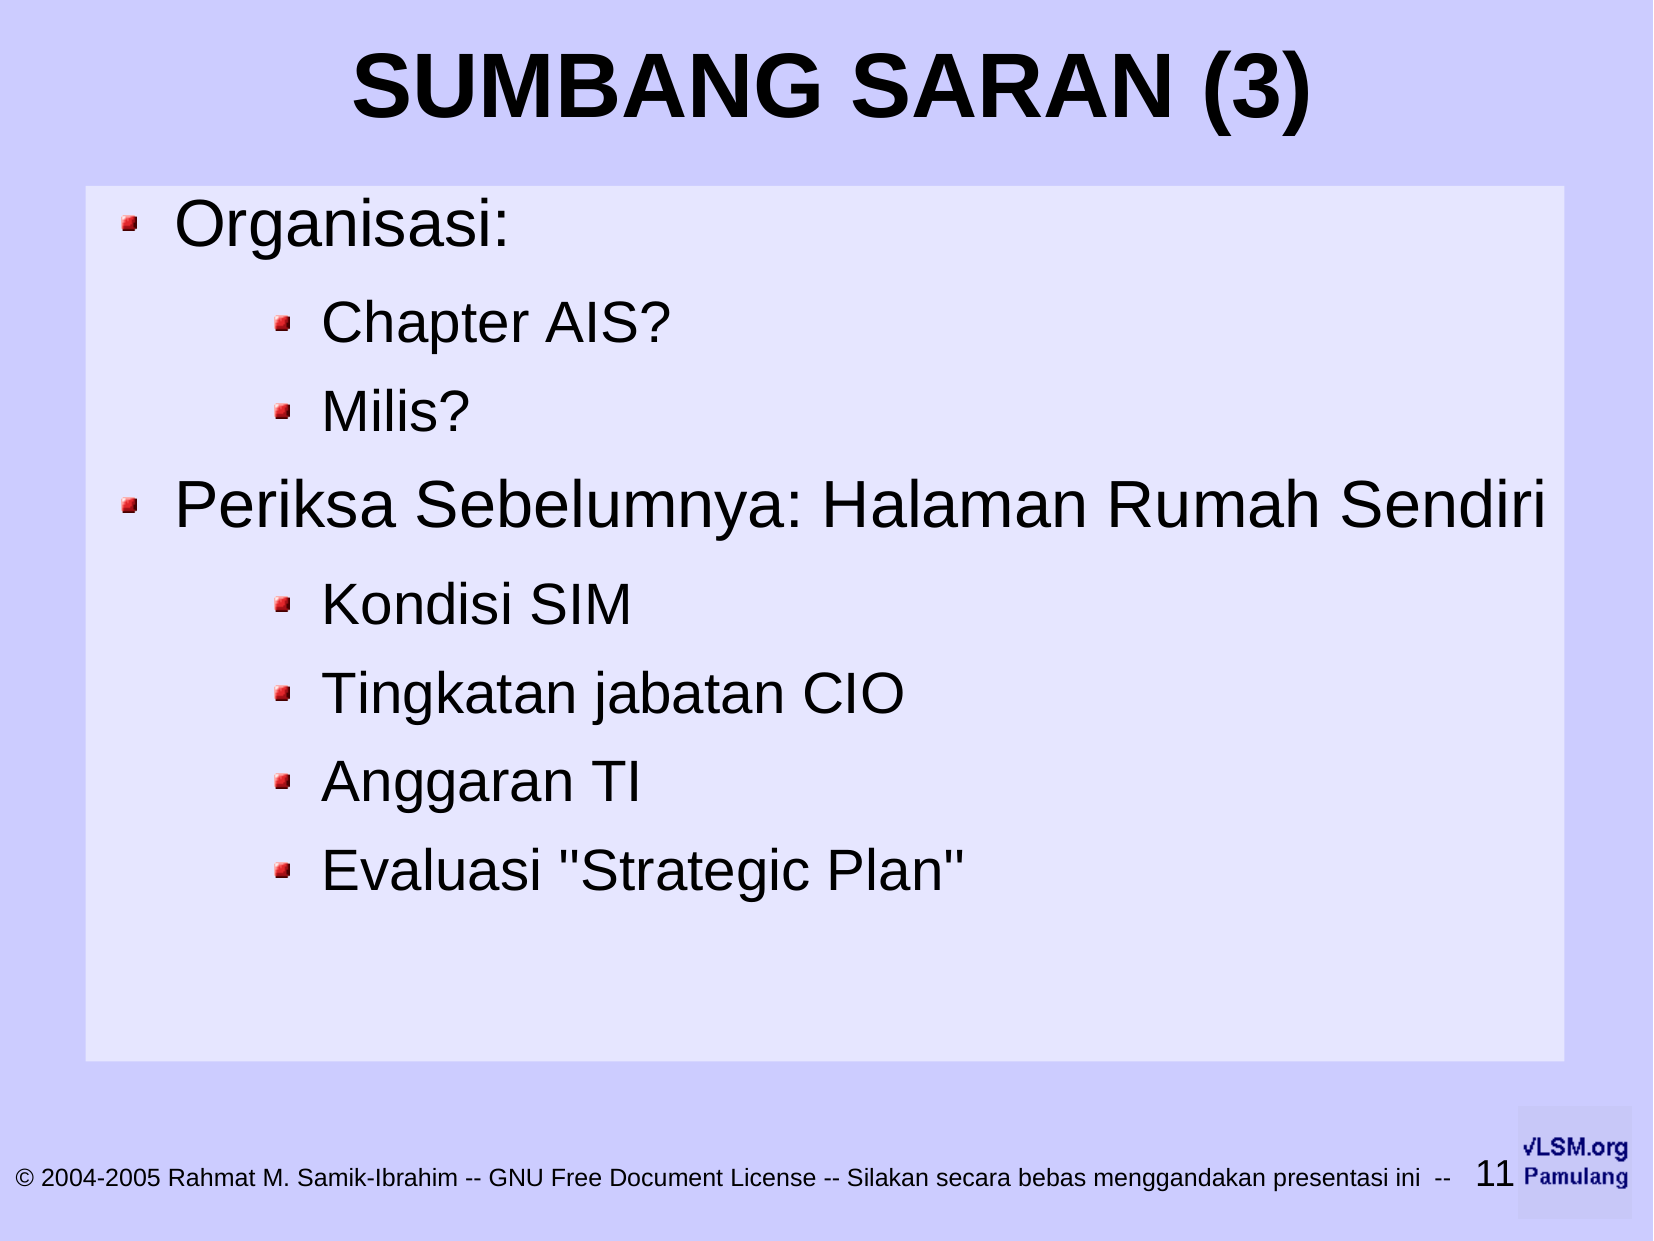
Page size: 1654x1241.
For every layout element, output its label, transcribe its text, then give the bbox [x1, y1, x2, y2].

picture [1518, 1106, 1632, 1219]
title SUMBANG SARAN (3) [40, 31, 1625, 142]
list Organisasi: Chapter AIS? Milis? Periksa Sebelumnya: Halaman Rumah Sendiri Kondisi SIM Tingkatan jabatan CIO Anggaran TI Evaluasi ''Strategic Plan'' [85, 185, 1565, 1062]
